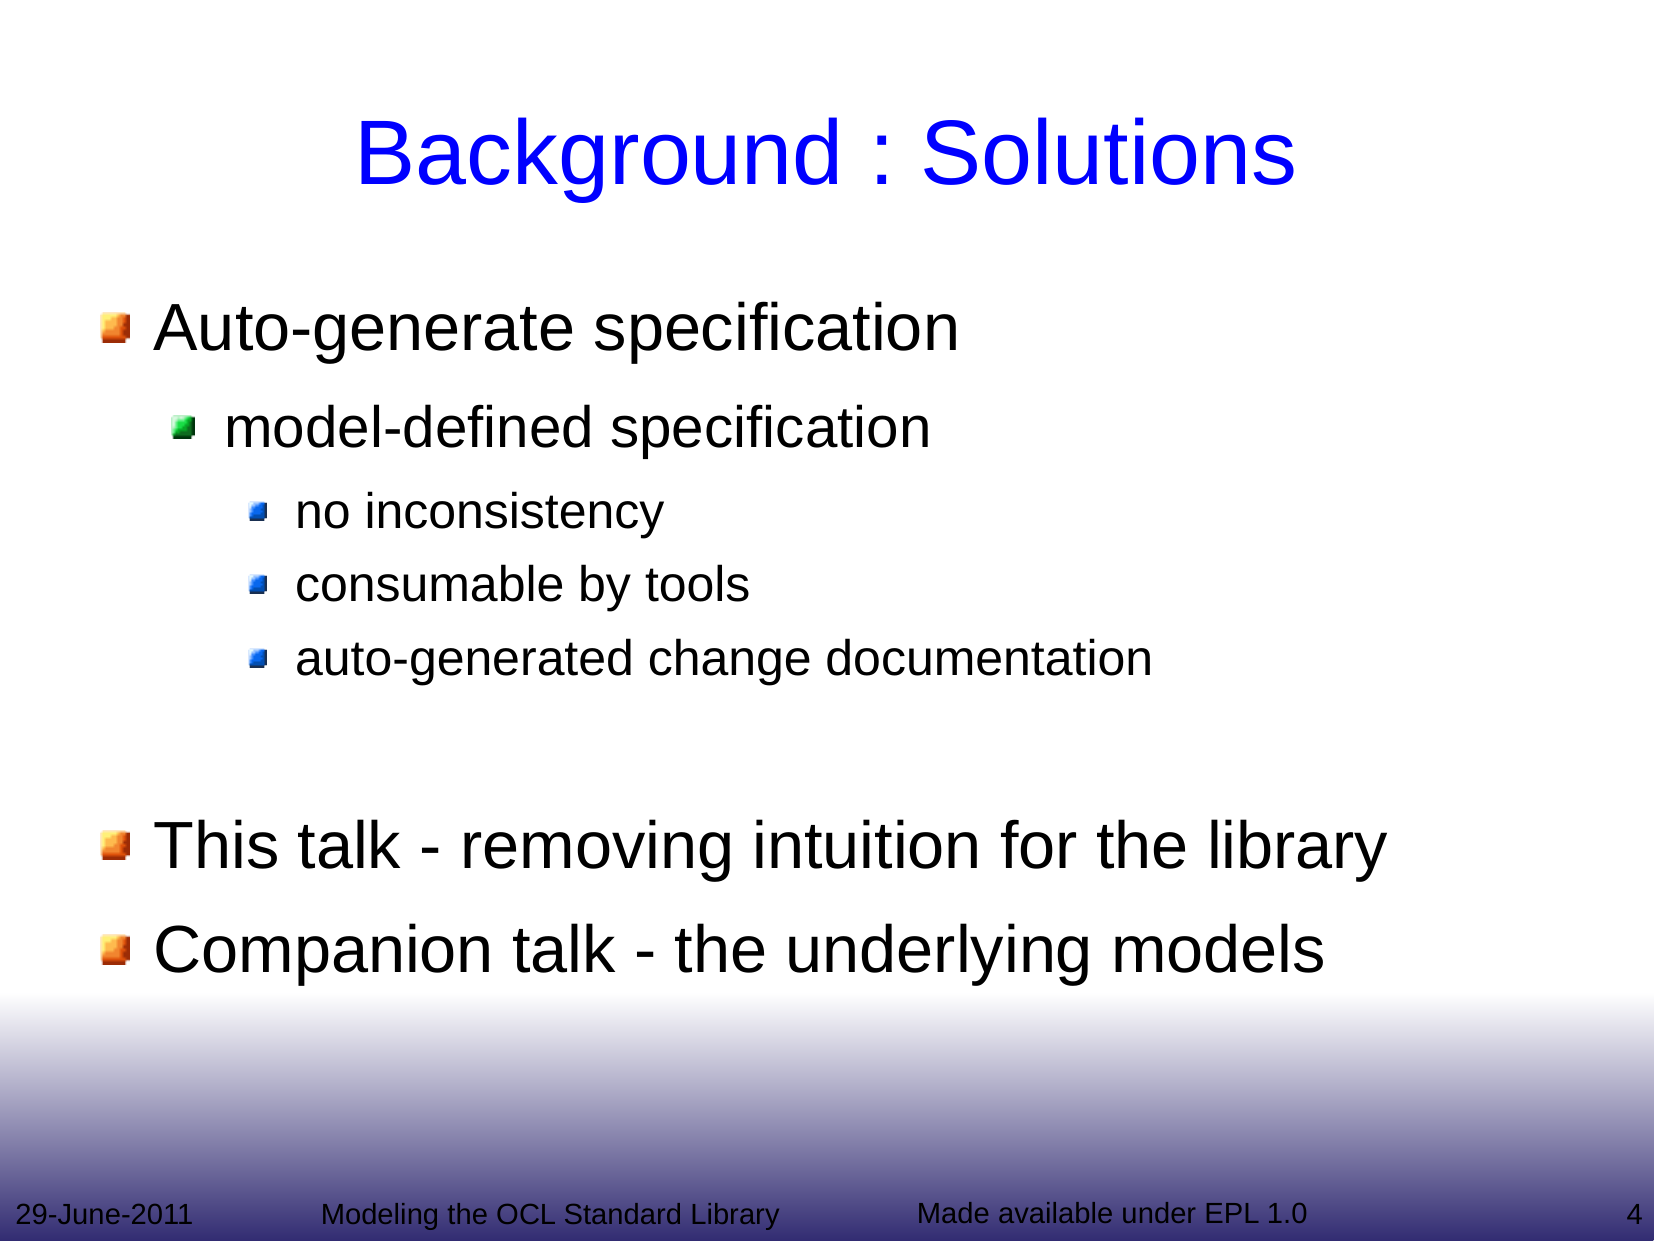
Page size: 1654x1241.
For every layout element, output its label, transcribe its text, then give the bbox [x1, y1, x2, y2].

list Auto-generate specification model-defined specification no inconsistency consumable by tools auto-generated change documentation This talk - removing intuition for the library Companion talk - the underlying models [82, 290, 1571, 1109]
title Background : Solutions [82, 49, 1571, 257]
